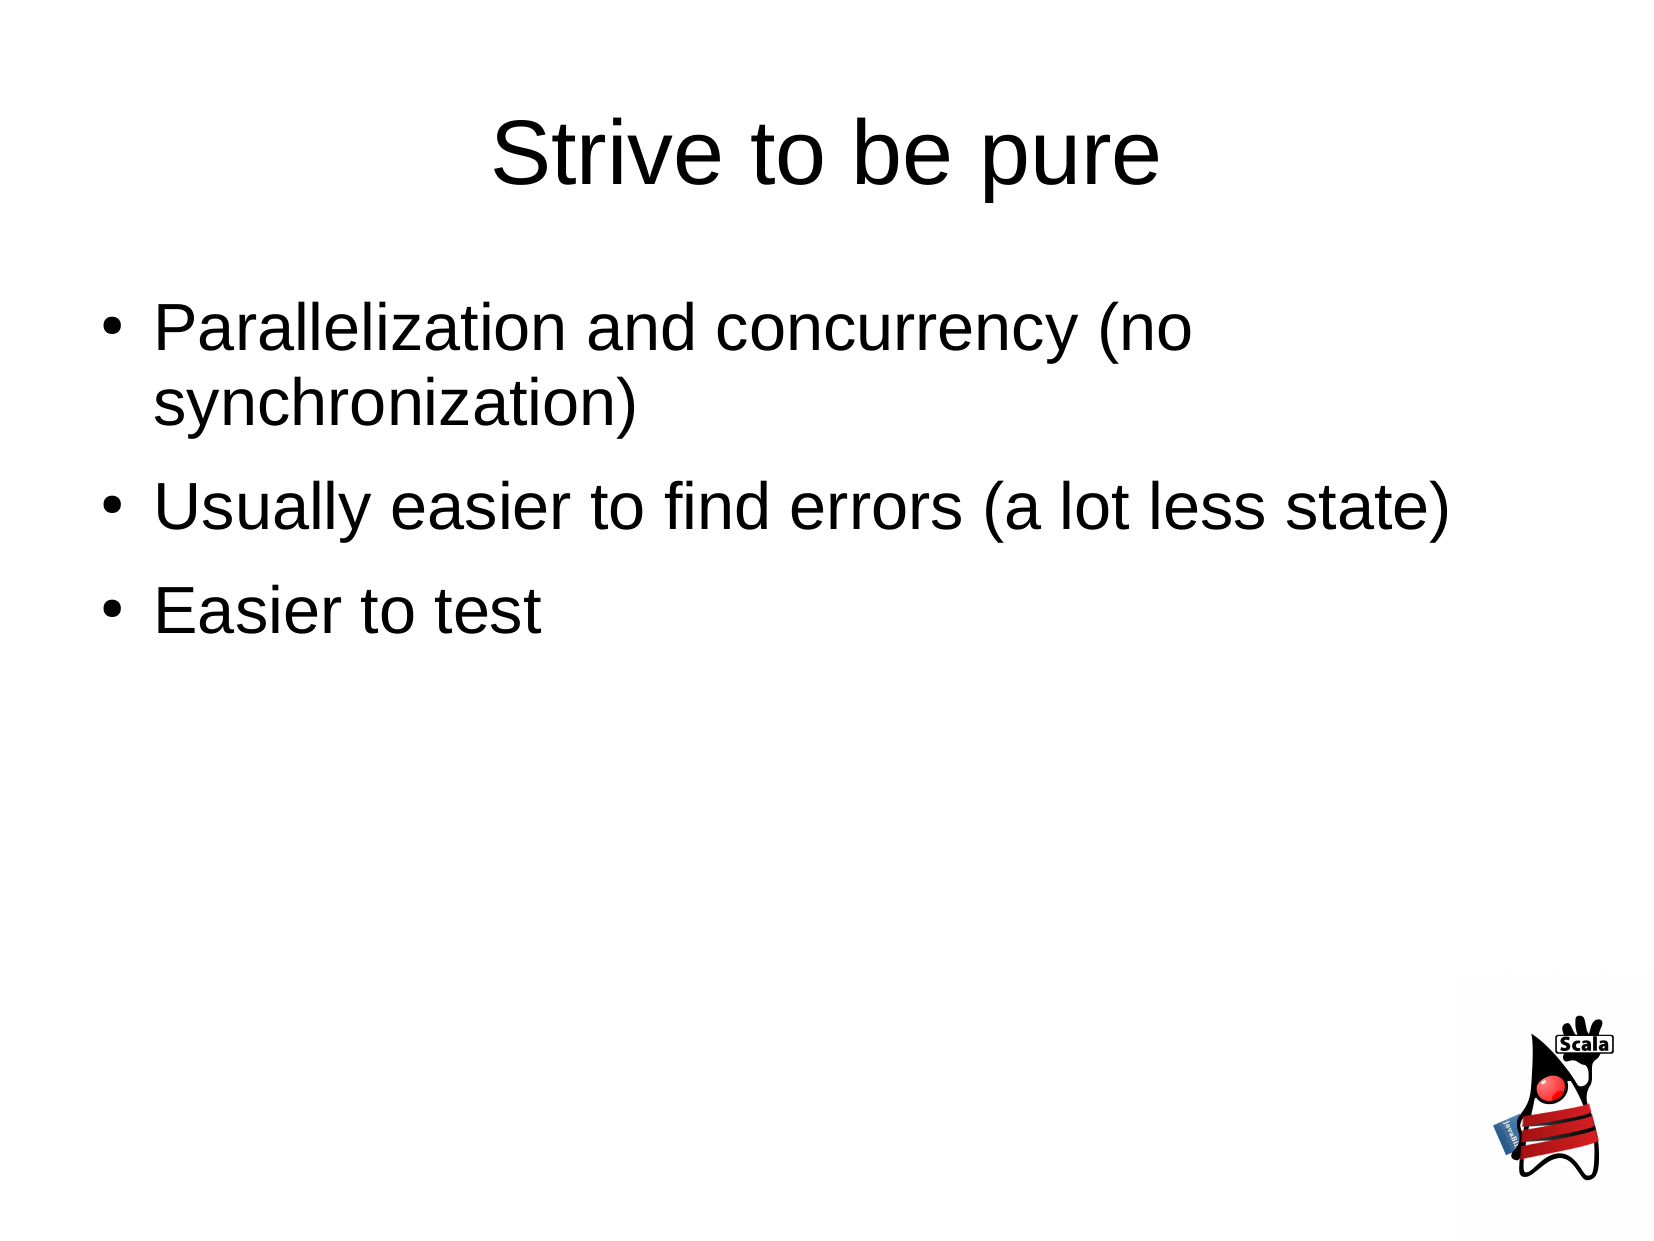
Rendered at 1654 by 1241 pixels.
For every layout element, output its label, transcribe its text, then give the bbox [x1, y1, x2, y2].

picture [1462, 1109, 1654, 1241]
list Parallelization and concurrency (no synchronization) Usually easier to find errors (a lot less state) Easier to test [82, 290, 1654, 1109]
title Strive to be pure [82, 56, 1571, 250]
